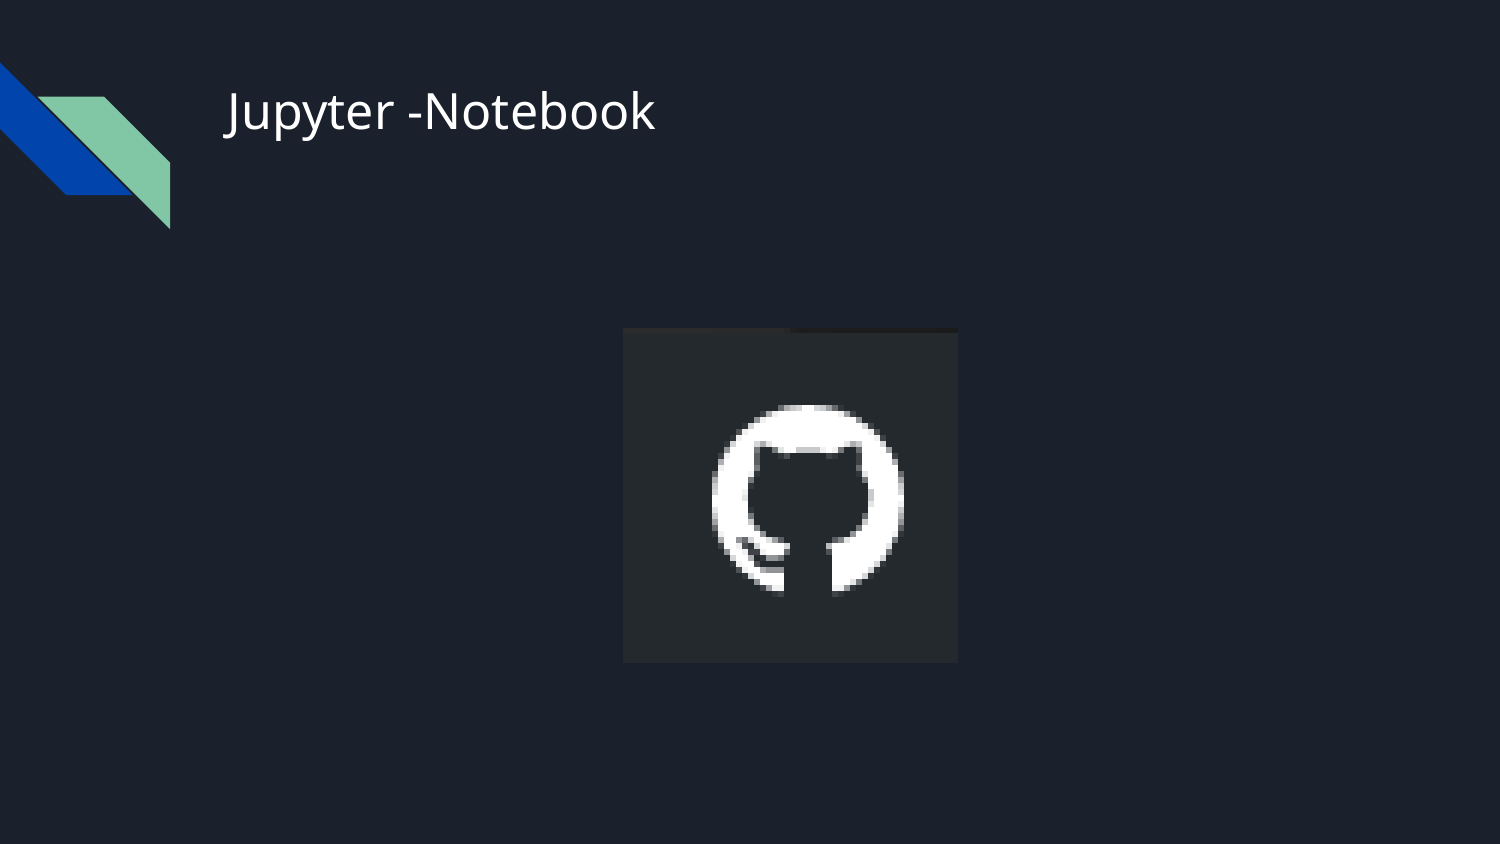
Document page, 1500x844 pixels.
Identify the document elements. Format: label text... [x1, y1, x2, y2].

picture [623, 328, 958, 664]
title Jupyter -Notebook [212, 64, 1368, 215]
